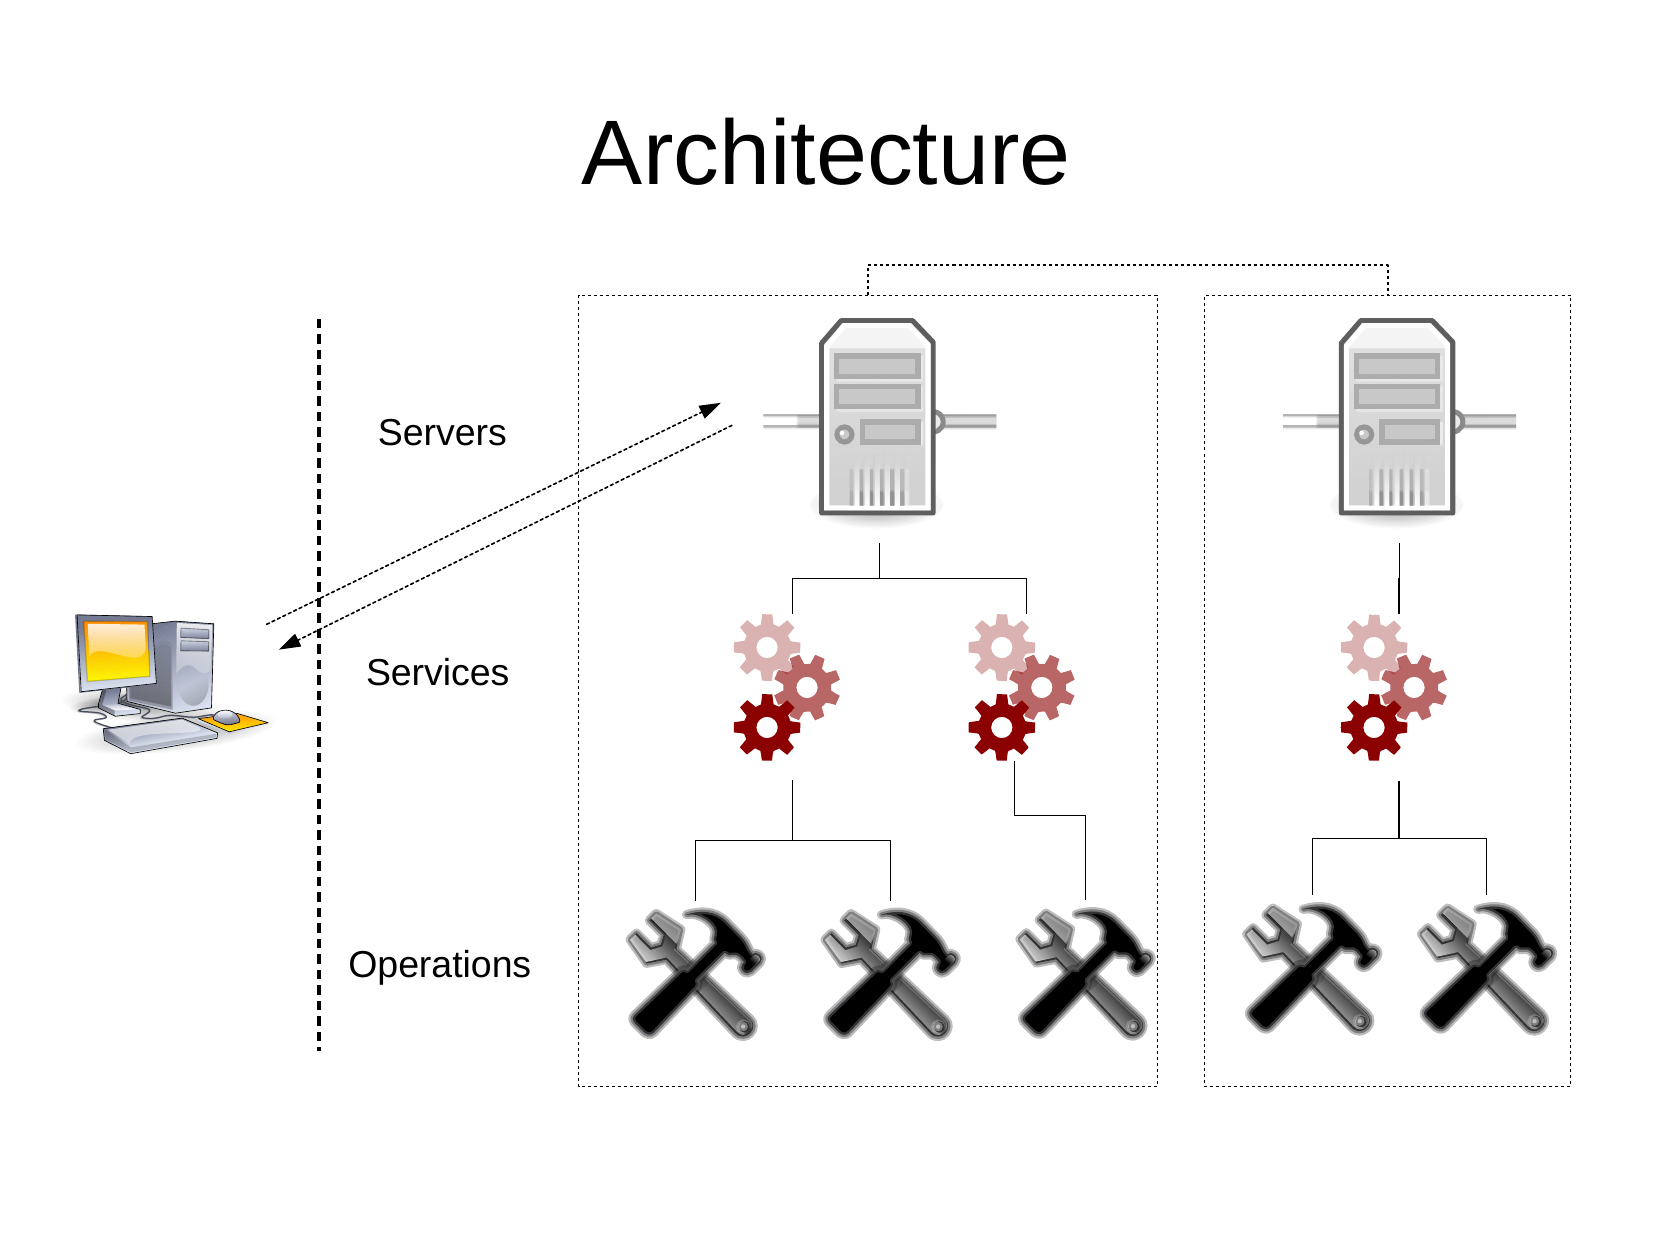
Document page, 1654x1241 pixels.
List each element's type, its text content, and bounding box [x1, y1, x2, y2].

picture [1275, 295, 1524, 544]
picture [755, 295, 1004, 544]
picture [59, 571, 279, 792]
text_box Servers [348, 389, 550, 477]
title Architecture [82, 49, 1571, 257]
picture [1240, 895, 1385, 1040]
picture [733, 614, 851, 781]
picture [1340, 614, 1458, 781]
text_box Operations [318, 921, 579, 1008]
picture [1414, 895, 1560, 1040]
picture [1013, 900, 1158, 1045]
picture [968, 614, 1086, 781]
text_box Services [336, 629, 562, 721]
picture [623, 900, 768, 1045]
picture [818, 900, 963, 1045]
